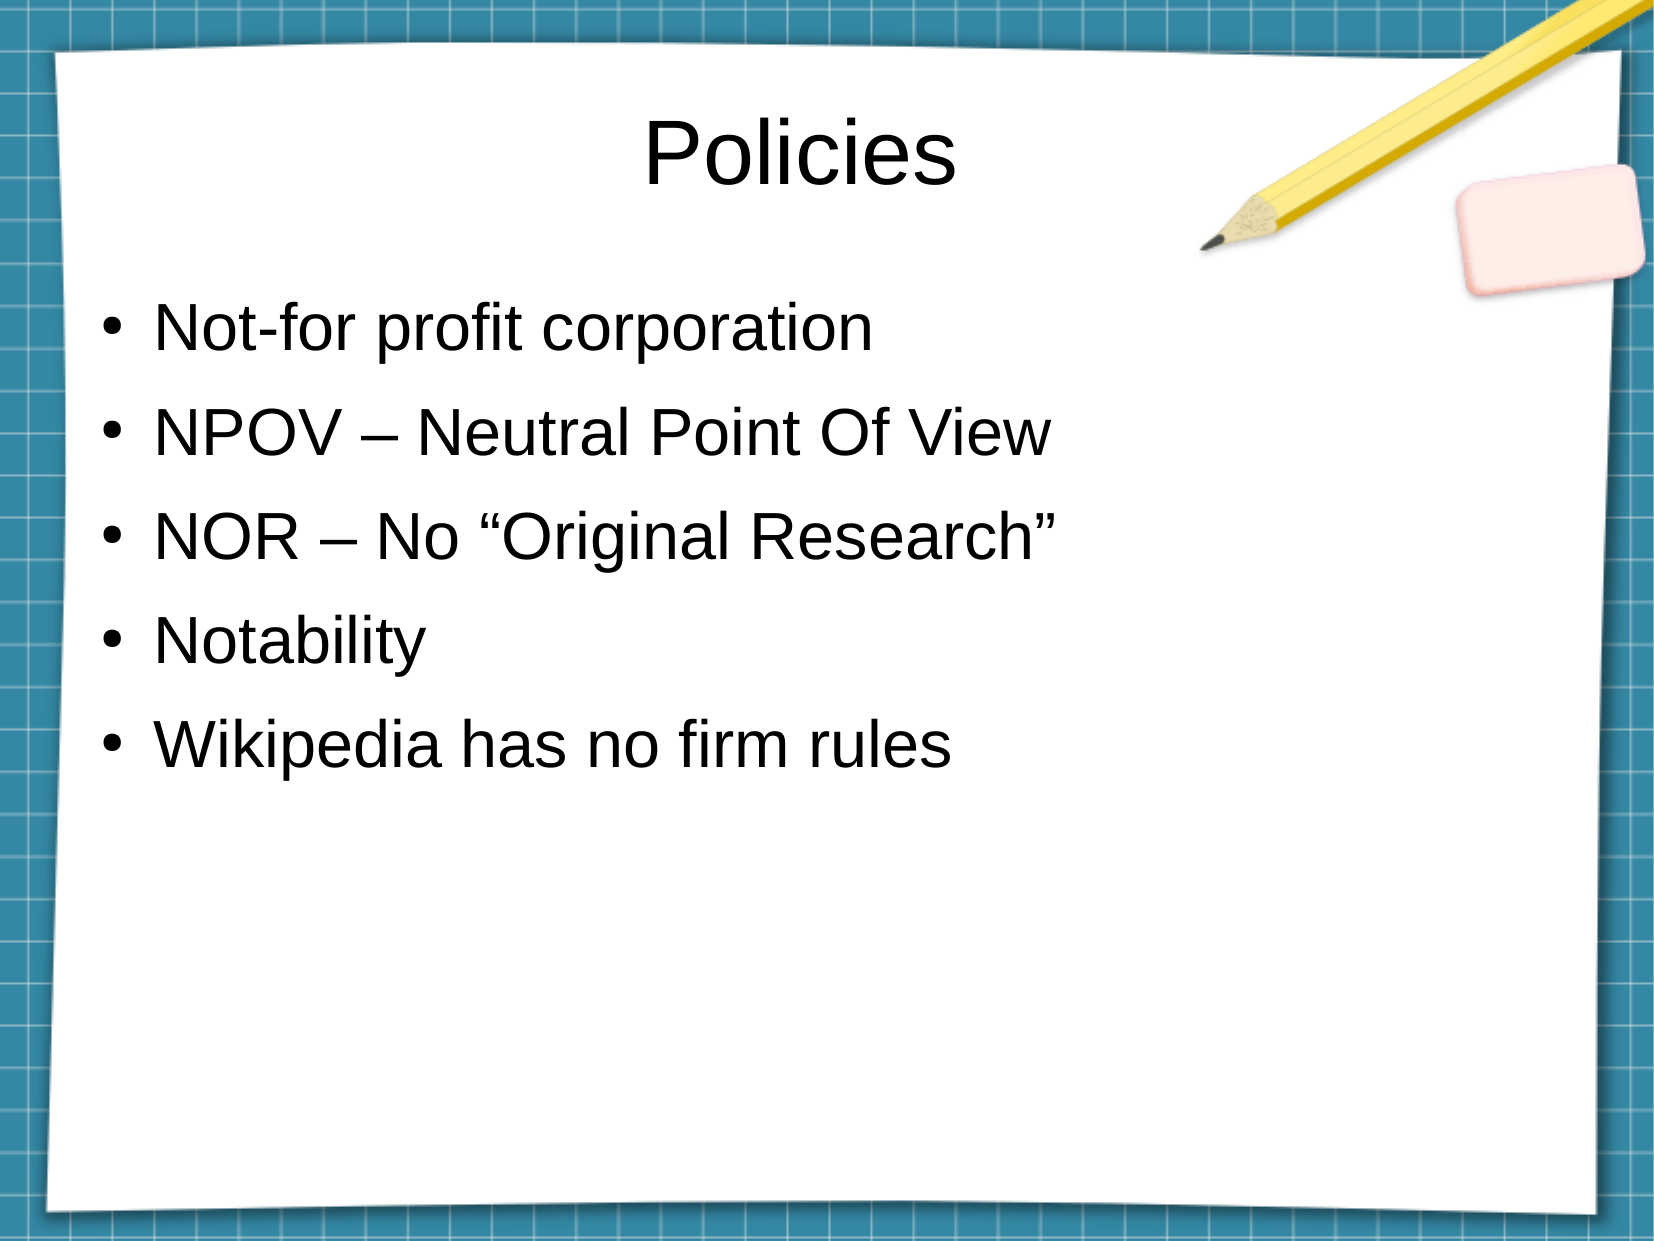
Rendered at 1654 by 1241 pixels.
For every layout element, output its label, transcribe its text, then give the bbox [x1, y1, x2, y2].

title Policies [82, 49, 1571, 257]
picture [0, 0, 1654, 1241]
list Not-for profit corporation NPOV – Neutral Point Of View NOR – No “Original Research” Notability Wikipedia has no firm rules [82, 290, 1571, 1010]
